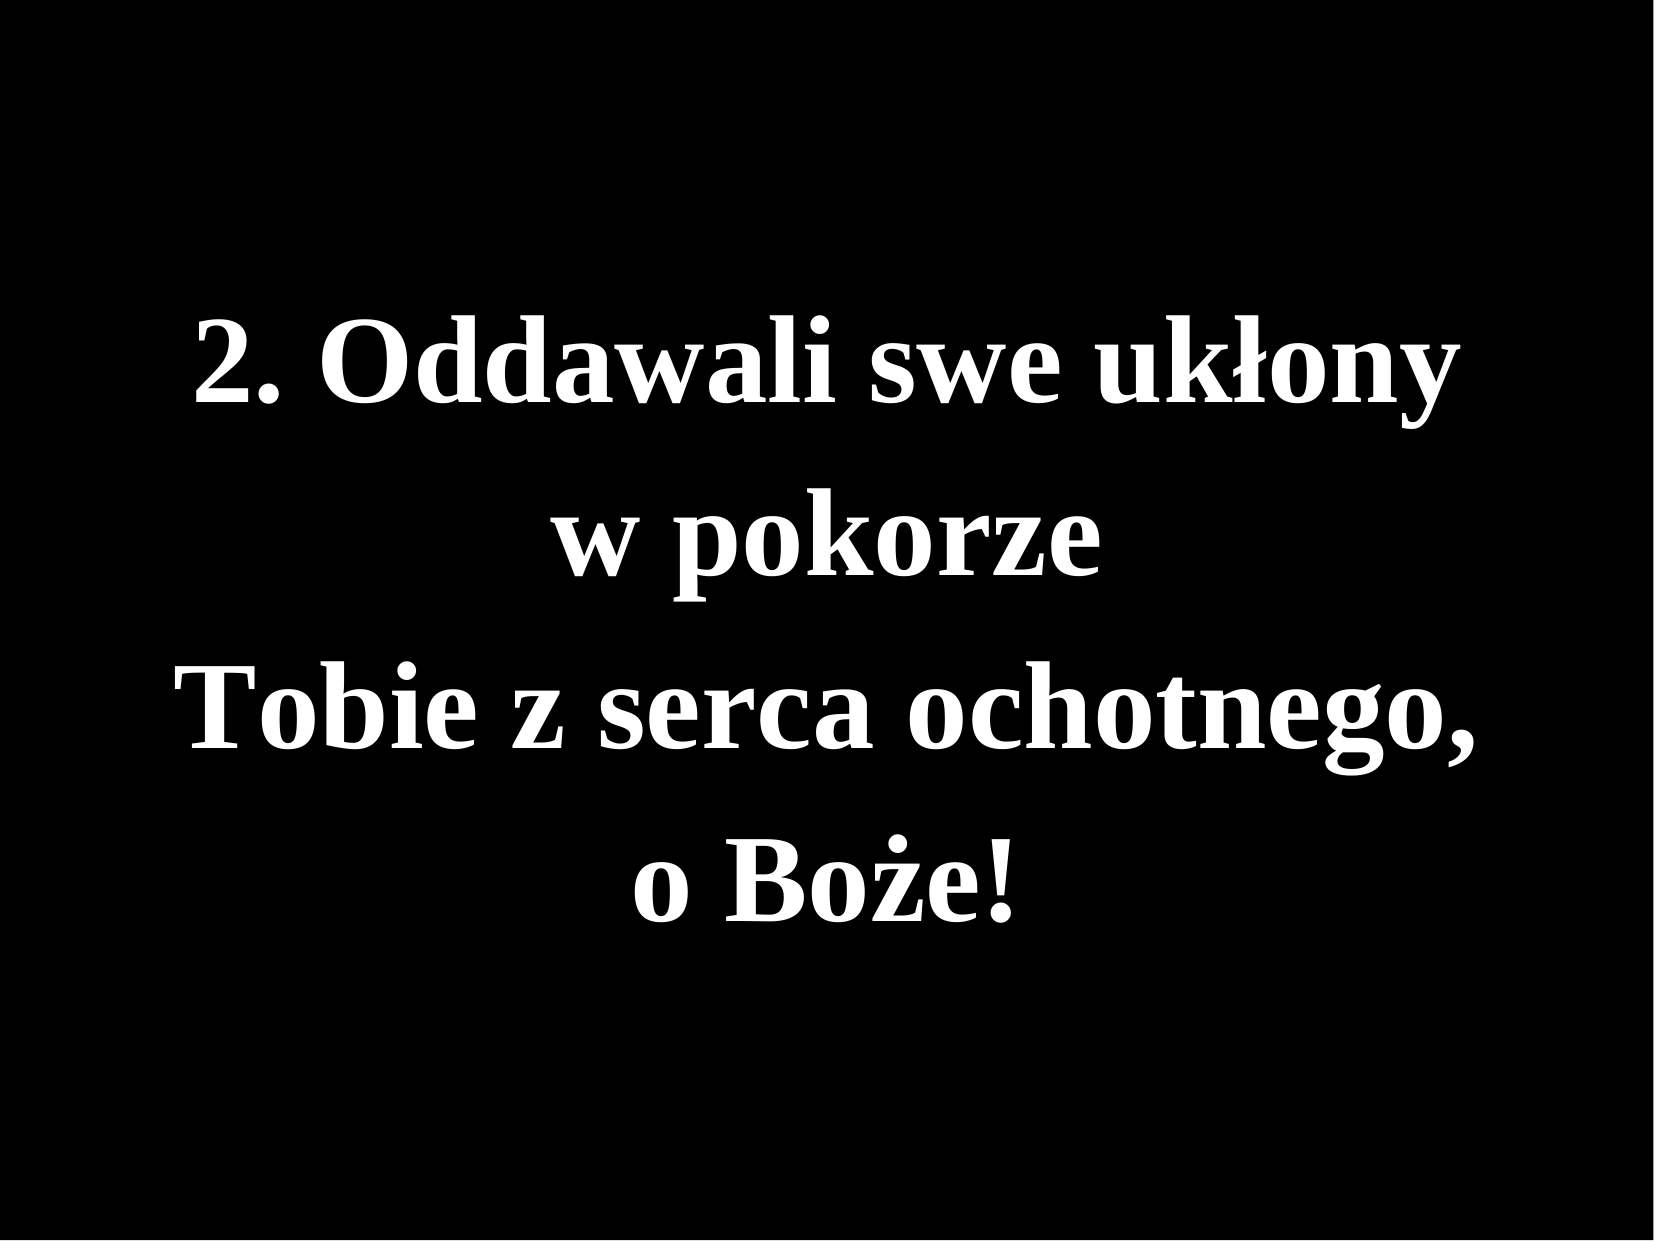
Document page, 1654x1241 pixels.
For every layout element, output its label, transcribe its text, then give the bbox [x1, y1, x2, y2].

title 2. Oddawali swe ukłony ppp w pokorze ppp Tobie z serca ochotnego, ppp o Boże! [0, 0, 1654, 1241]
